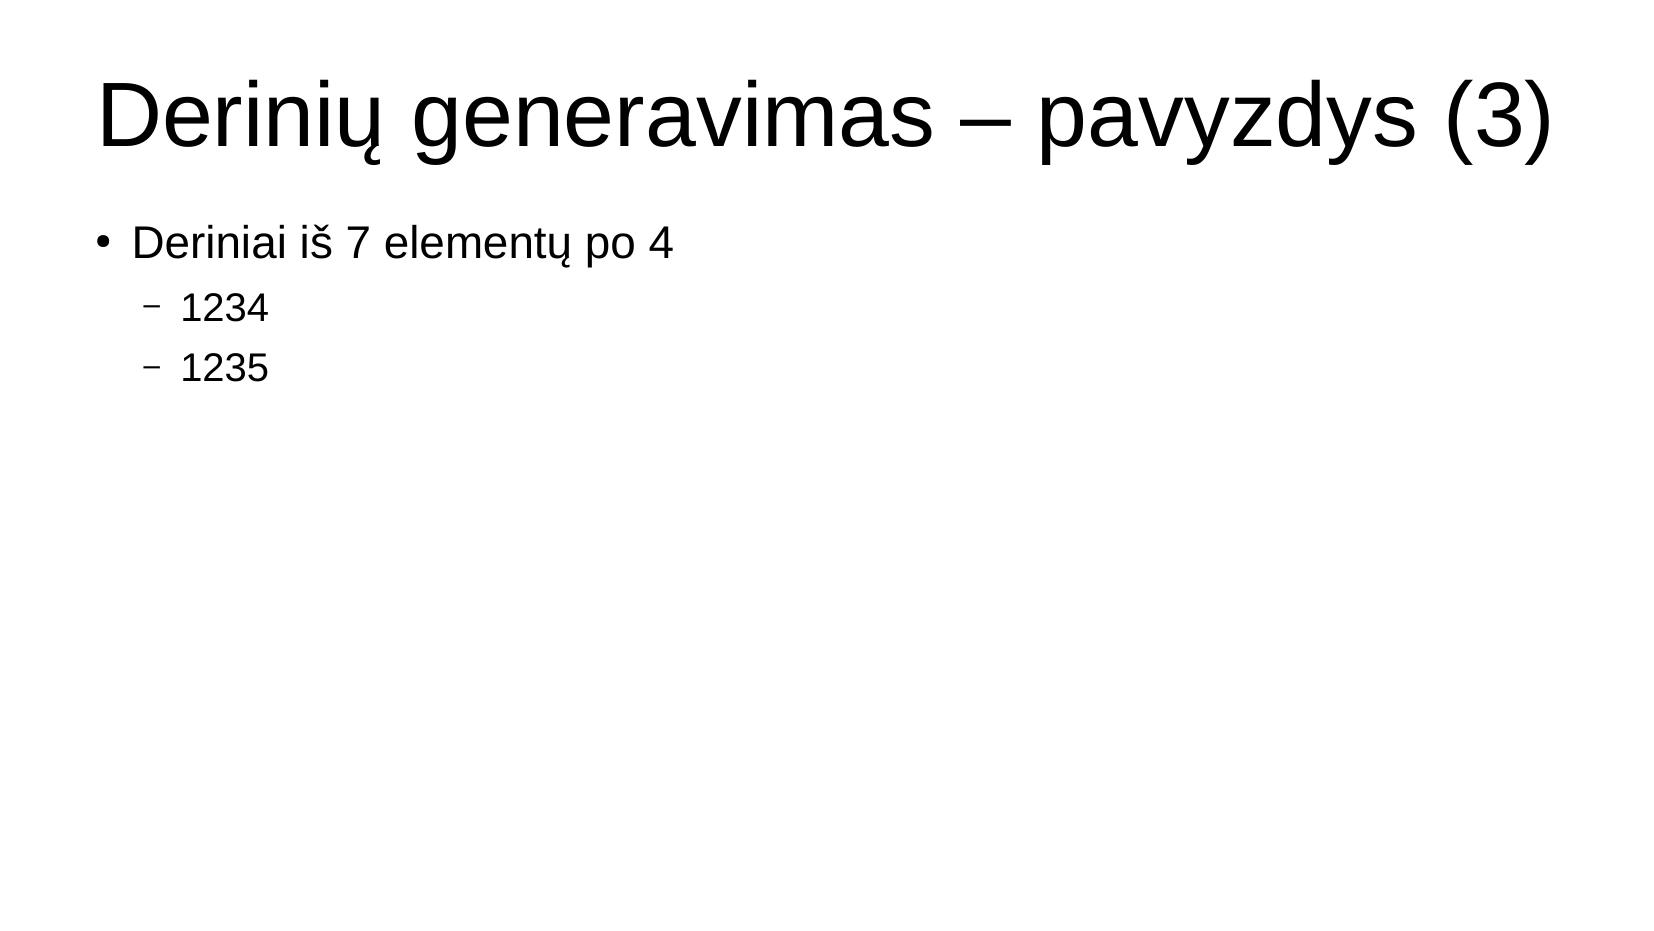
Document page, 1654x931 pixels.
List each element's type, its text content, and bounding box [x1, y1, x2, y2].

list Deriniai iš 7 elementų po 4 1234 1235 1236 1237 1245 1246 1247 ir t.t. [82, 217, 1571, 757]
title Derinių generavimas – pavyzdys (3) [82, 36, 1571, 193]
